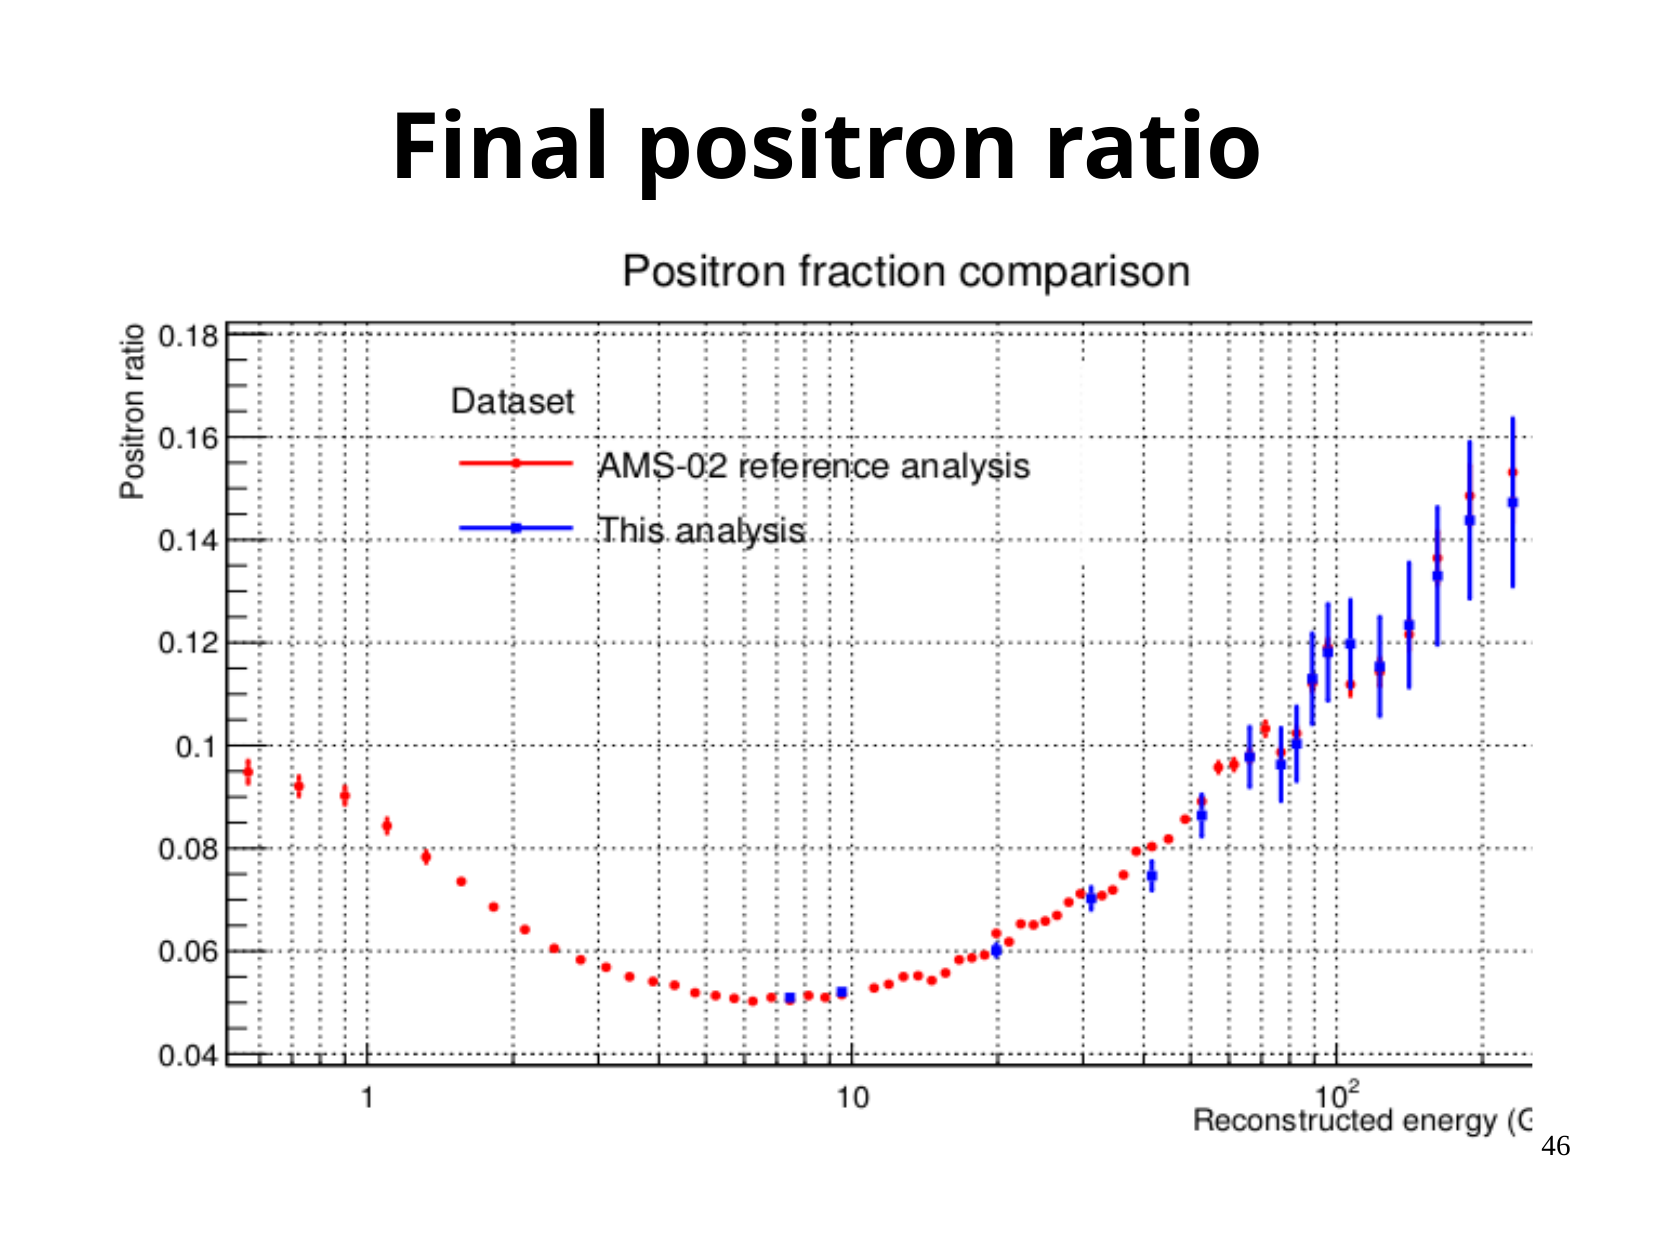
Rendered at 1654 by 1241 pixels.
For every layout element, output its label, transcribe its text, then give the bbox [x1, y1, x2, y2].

picture [57, 232, 1533, 1158]
title Final positron ratio [82, 39, 1571, 247]
